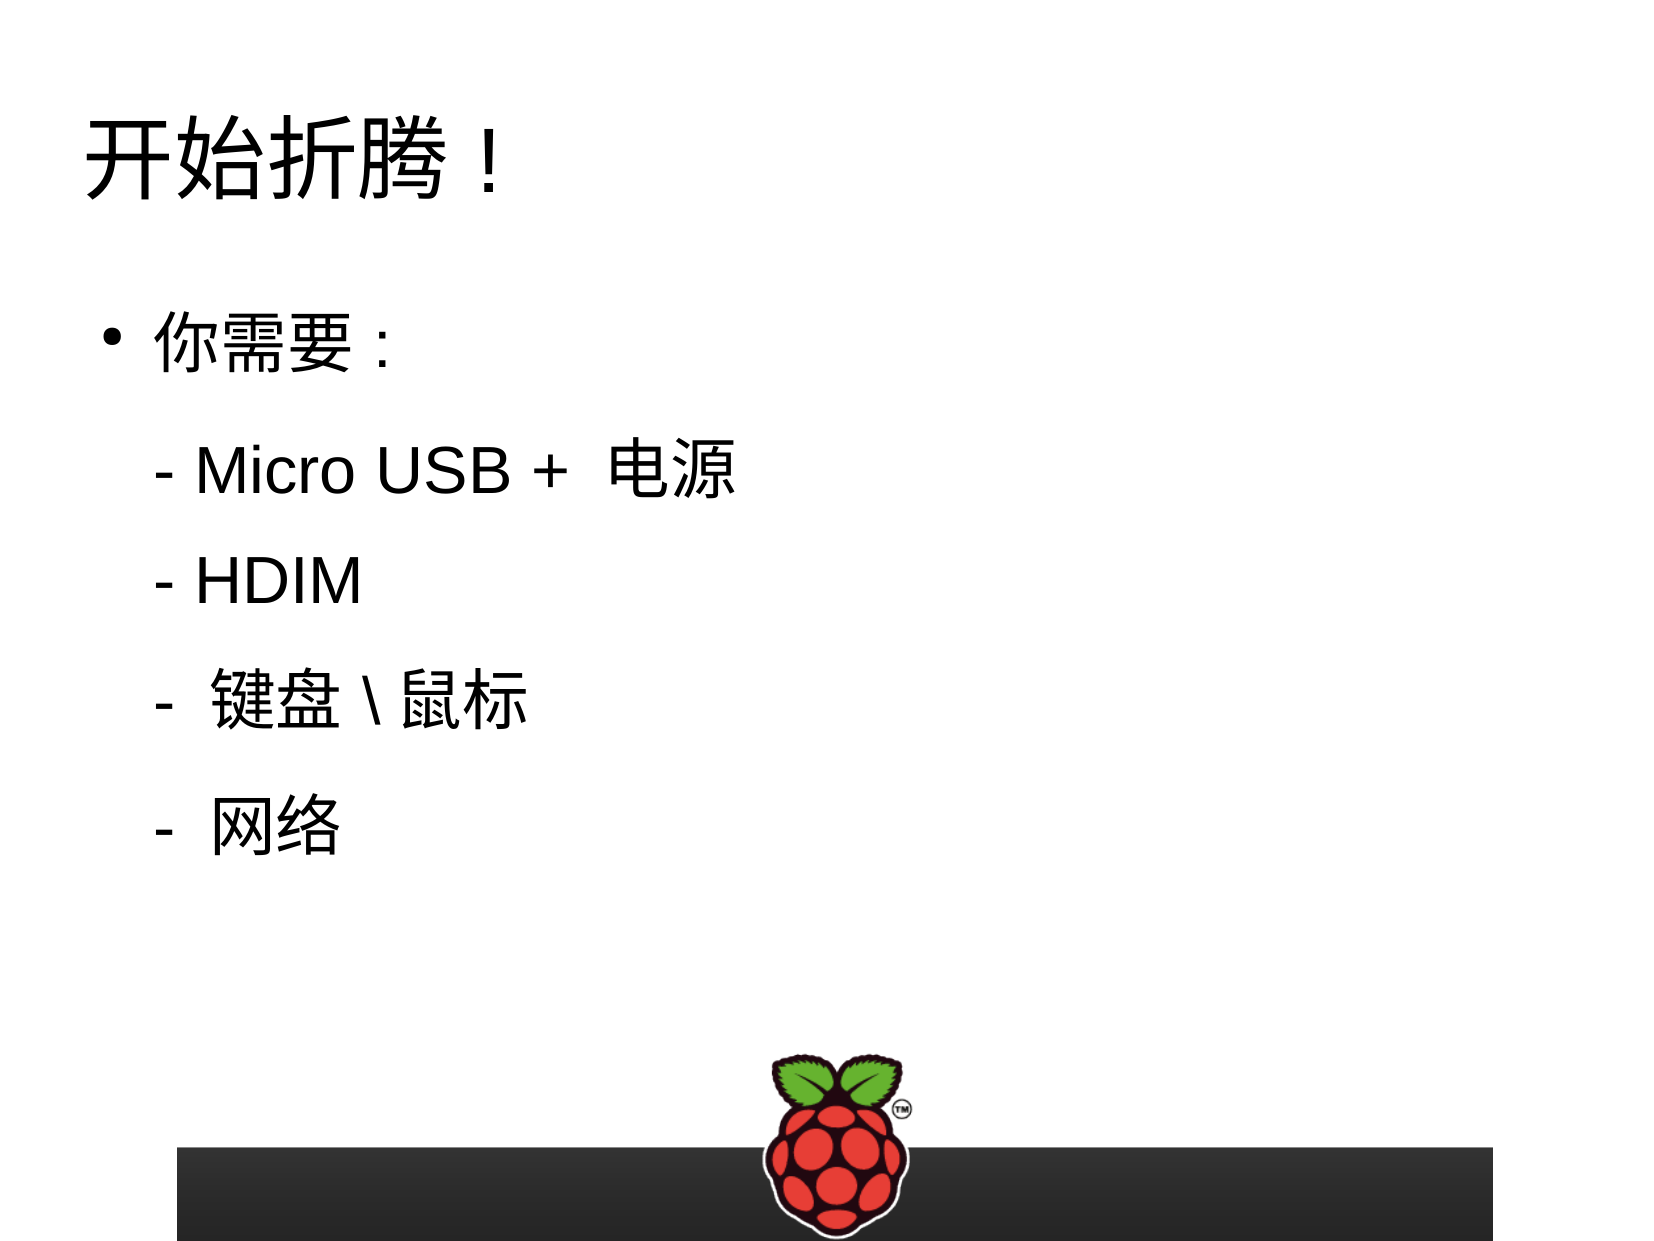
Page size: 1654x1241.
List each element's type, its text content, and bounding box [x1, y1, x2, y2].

title 开始折腾! [82, 49, 1571, 257]
picture [177, 1051, 1493, 1241]
list 你需要: - Micro USB + 电源 - HDIM - 键盘\鼠标 - 网络 [82, 290, 1538, 1010]
